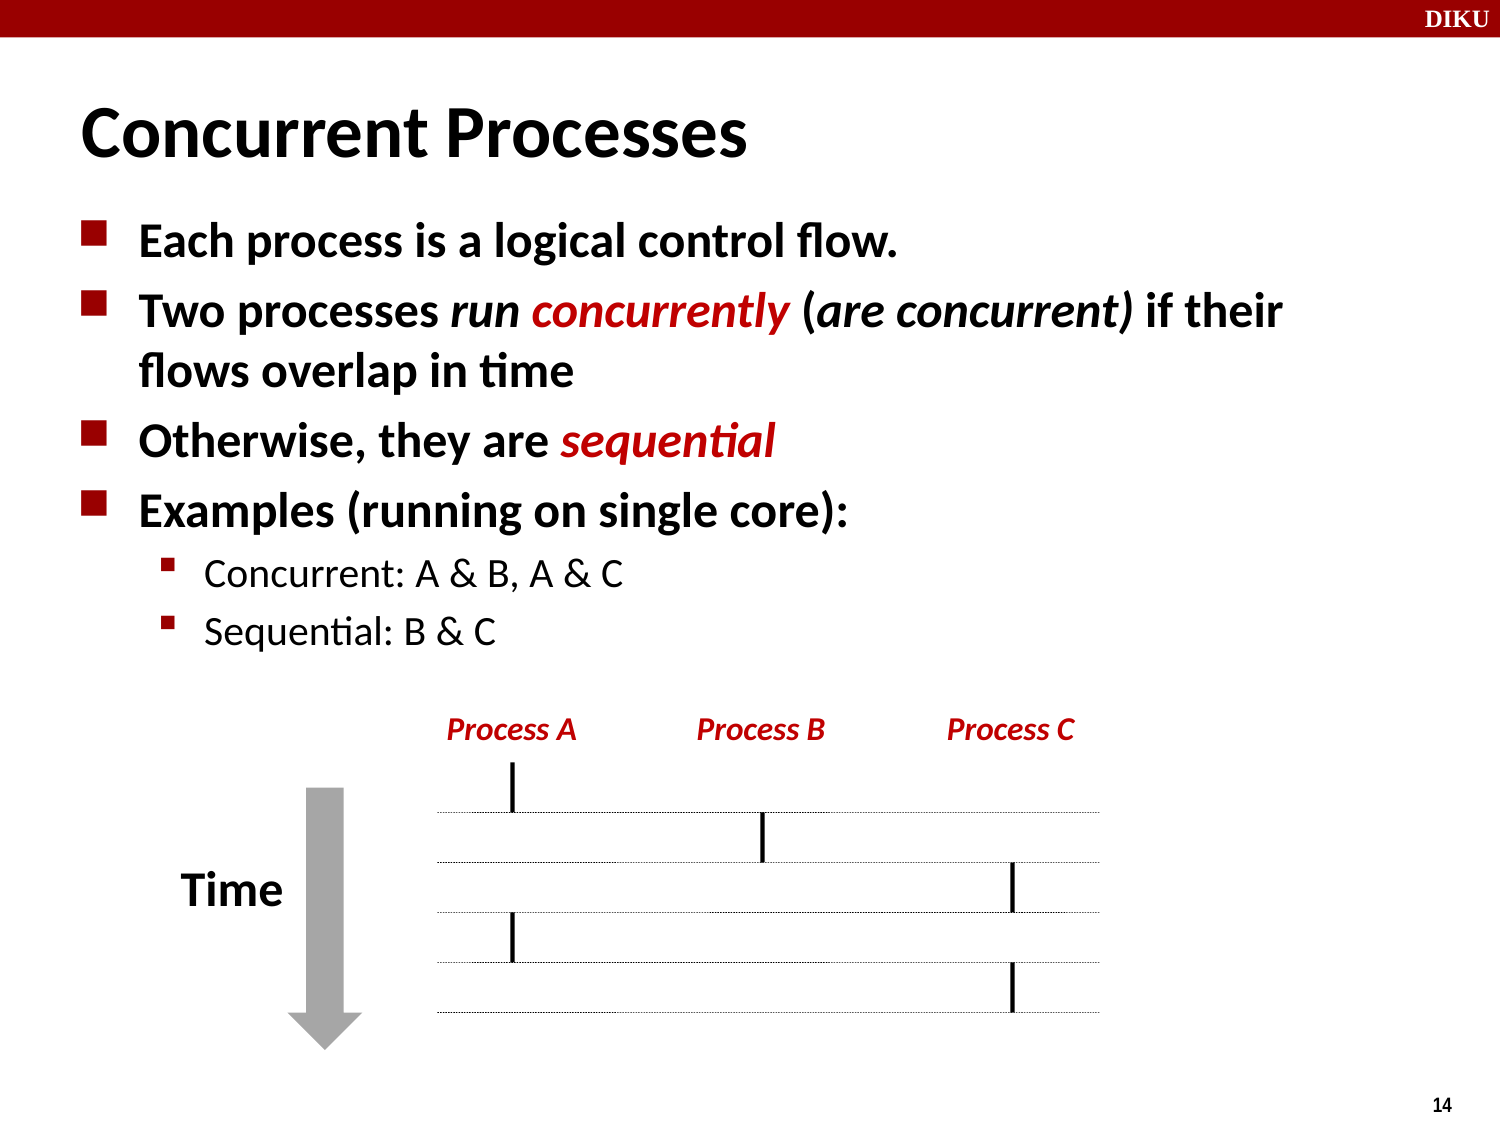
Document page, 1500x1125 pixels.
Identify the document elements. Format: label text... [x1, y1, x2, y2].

text_box Process A [431, 699, 593, 755]
text_box Time [165, 849, 300, 925]
text_box Process C [932, 699, 1090, 755]
text_box Process B [681, 699, 841, 755]
title Concurrent Processes [66, 80, 1063, 175]
text_box [287, 787, 363, 1051]
list Each process is a logical control flow. Two processes run concurrently (are concurrent) if their flows overlap in time Otherwise, they are sequential Examples (running on single core): Concurrent: A & B, A & C Sequential: B & C [67, 200, 1363, 625]
